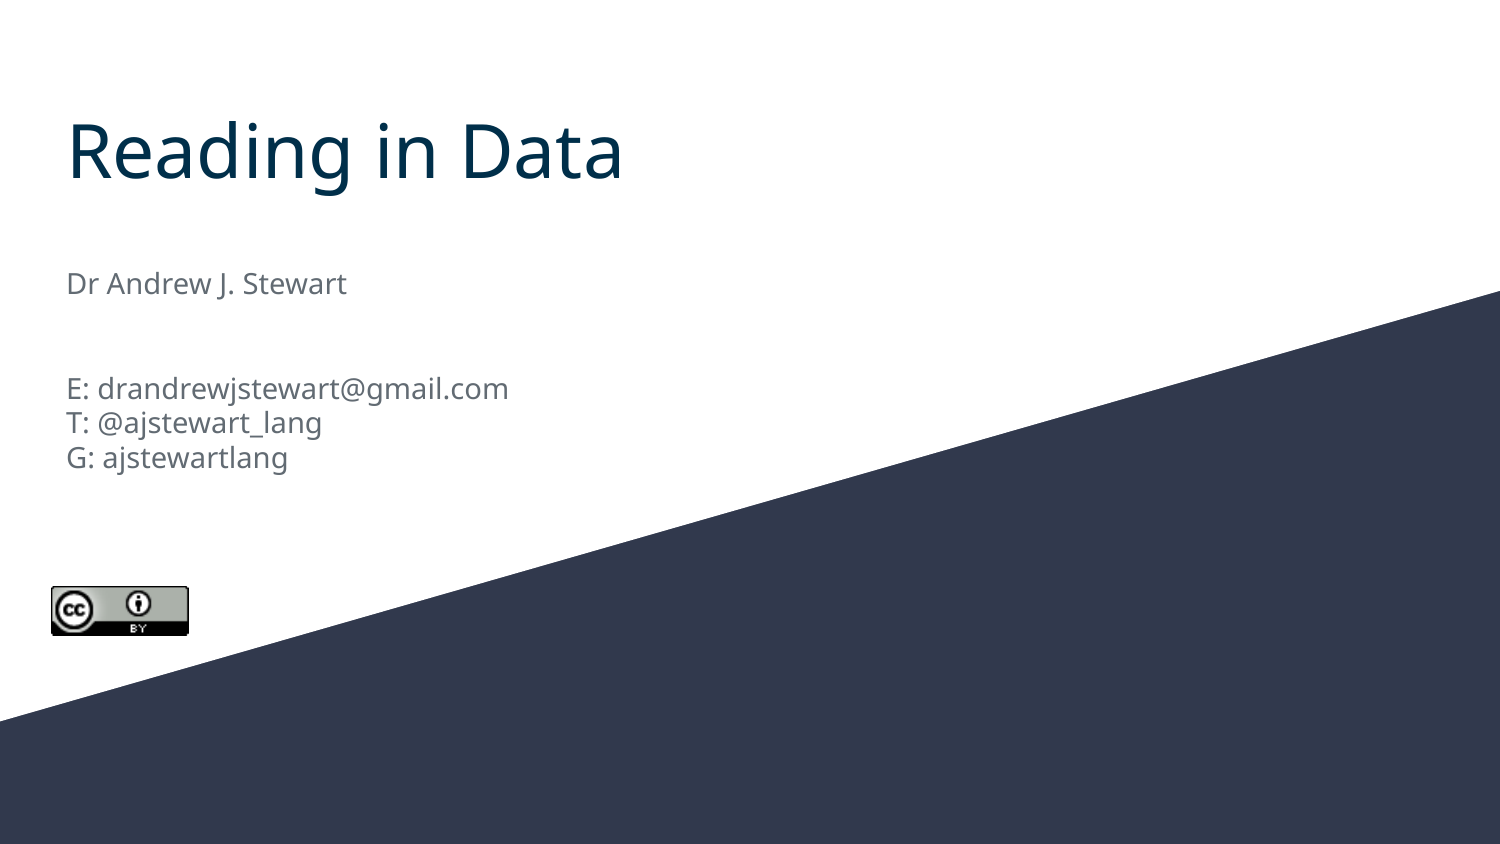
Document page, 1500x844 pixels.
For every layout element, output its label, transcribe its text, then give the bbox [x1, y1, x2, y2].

subtitle Dr Andrew J. Stewart E: drandrewjstewart@gmail.com T: @ajstewart_lang G: ajstewartlang [51, 250, 748, 372]
picture [51, 586, 189, 636]
title Reading in Data [51, 88, 1449, 299]
